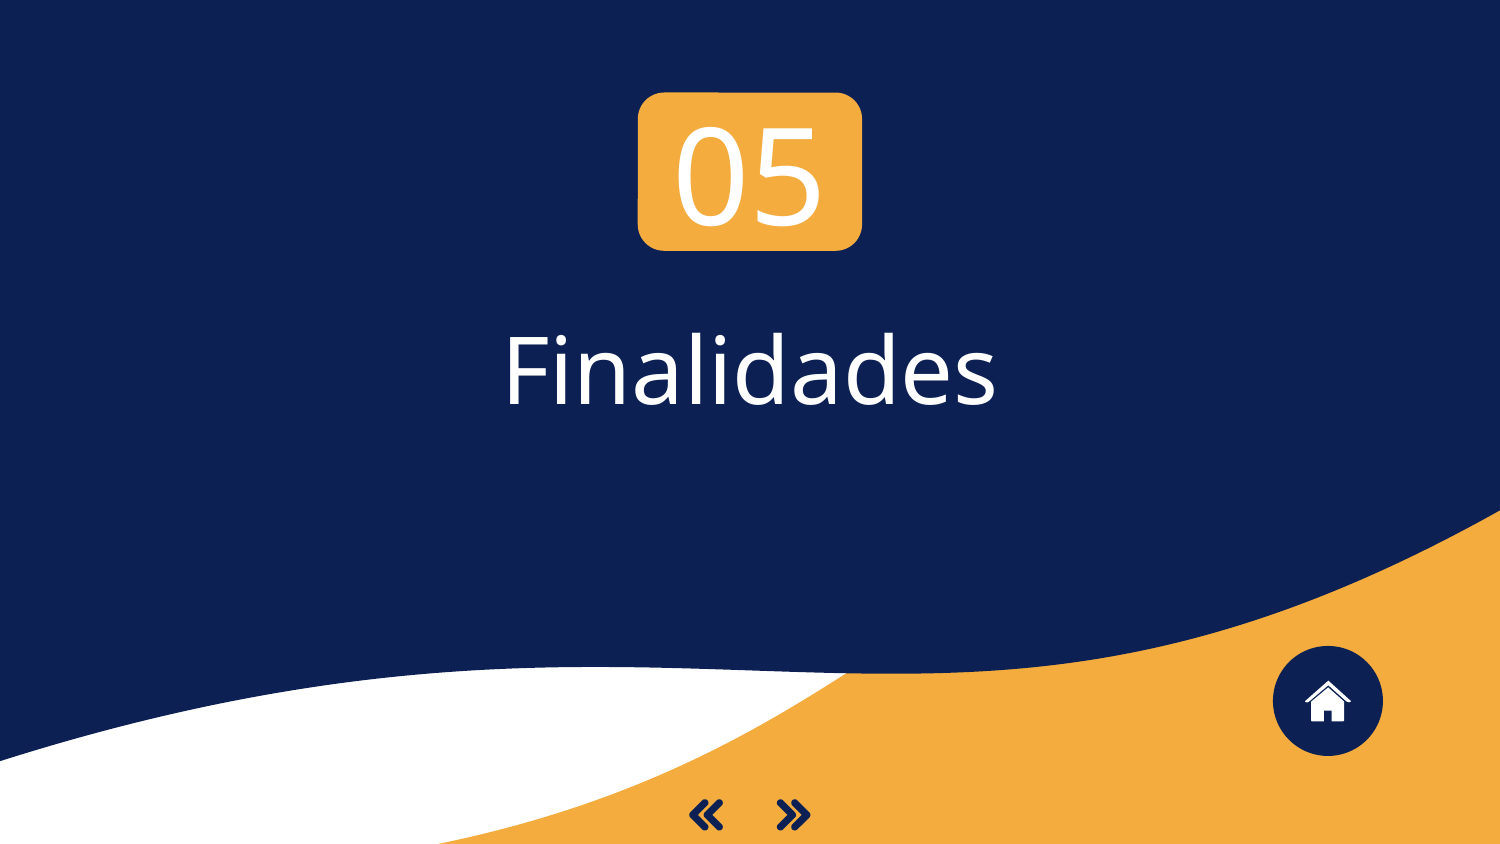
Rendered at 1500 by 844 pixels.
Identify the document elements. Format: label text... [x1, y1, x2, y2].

text_box [643, 241, 857, 251]
title 05 [631, 102, 869, 241]
text_box [604, 774, 896, 844]
text_box [643, 92, 856, 102]
text_box [1272, 645, 1383, 756]
title Finalidades [328, 307, 1172, 427]
